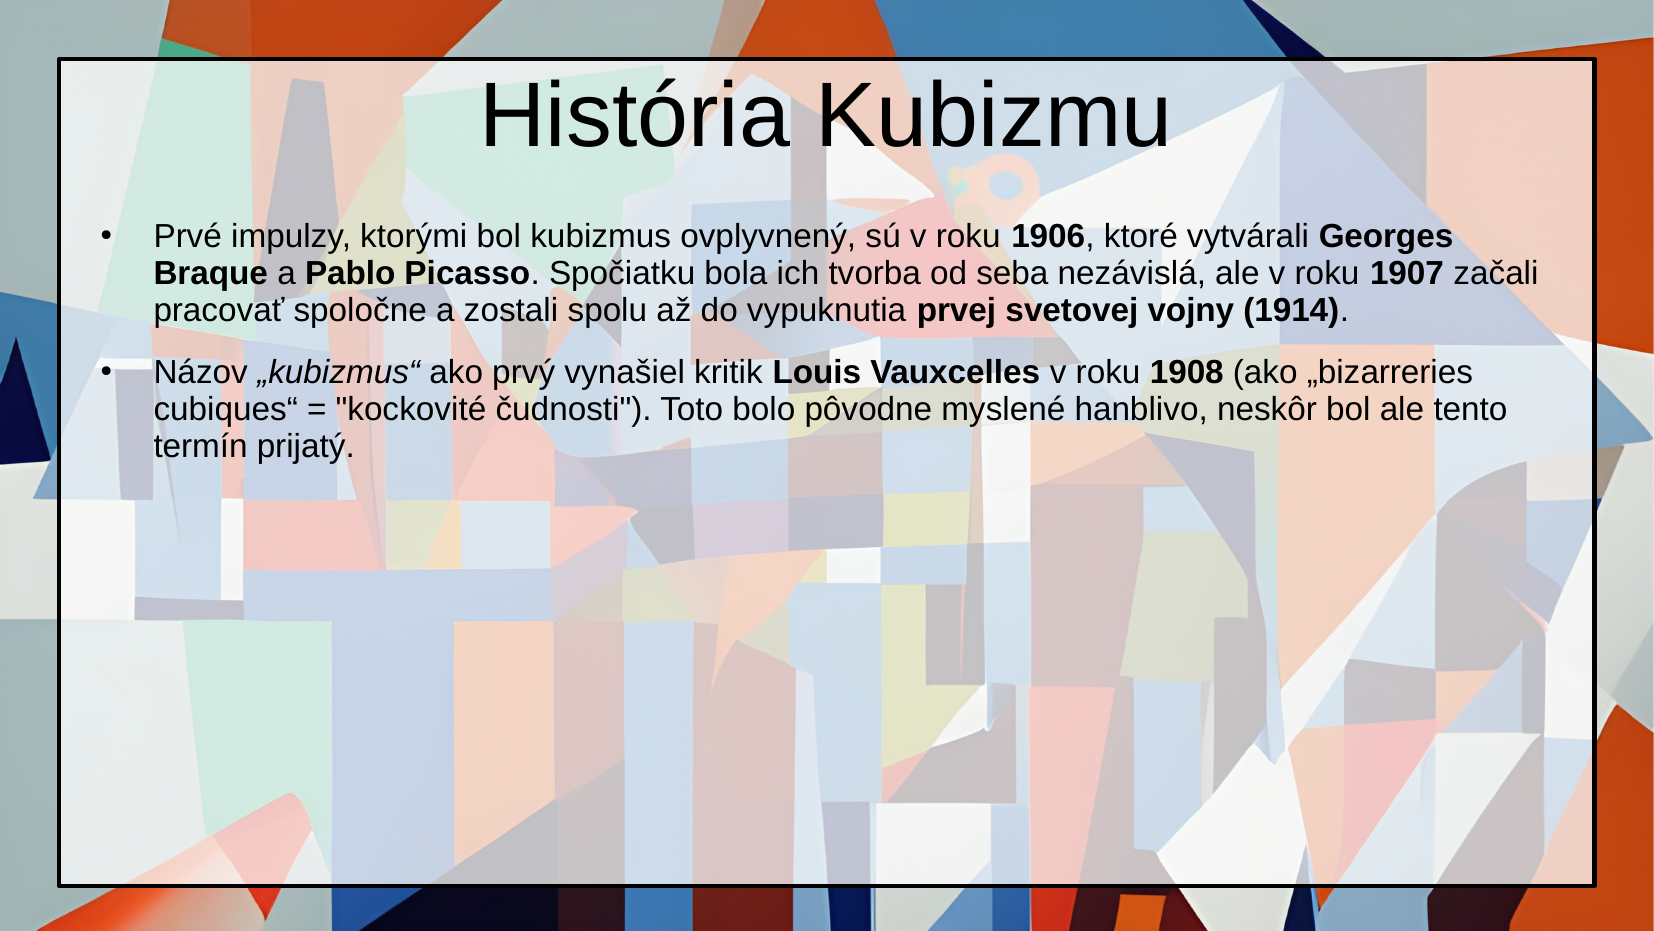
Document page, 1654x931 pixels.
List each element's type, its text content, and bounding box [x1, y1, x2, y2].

list Prvé impulzy, ktorými bol kubizmus ovplyvnený, sú v roku 1906, ktoré vytvárali Georges Braque a Pablo Picasso. Spočiatku bola ich tvorba od seba nezávislá, ale v roku 1907 začali pracovať spoločne a zostali spolu až do vypuknutia prvej svetovej vojny (1914). Názov „kubizmus“ ako prvý vynašiel kritik Louis Vauxcelles v roku 1908 (ako „bizarreries cubiques“ = "kockovité čudnosti"). Toto bolo pôvodne myslené hanblivo, neskôr bol ale tento termín prijatý. [82, 217, 1571, 758]
text_box [59, 59, 1595, 886]
title História Kubizmu [82, 37, 1571, 193]
picture [0, 0, 1654, 931]
